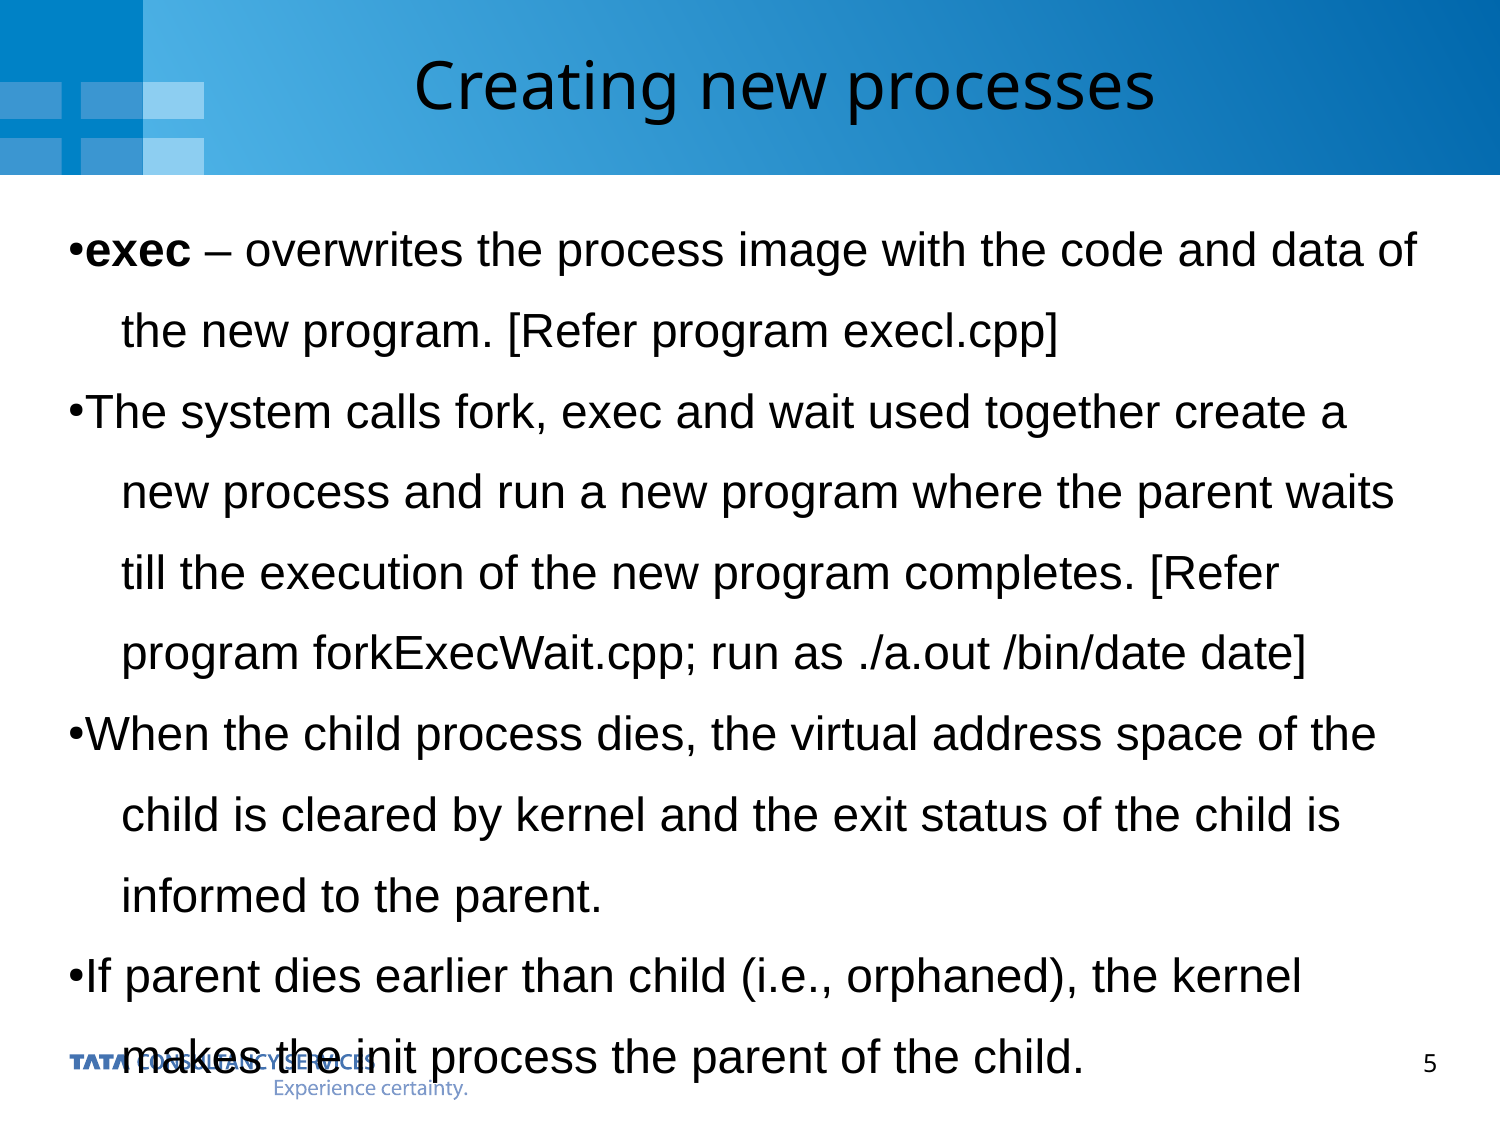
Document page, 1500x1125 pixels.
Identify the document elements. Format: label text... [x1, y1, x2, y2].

text_box exec – overwrites the process image with the code and data of the new program. [Refer program execl.cpp] The system calls fork, exec and wait used together create a new process and run a new program where the parent waits till the execution of the new program completes. [Refer program forkExecWait.cpp; run as ./a.out /bin/date date] When the child process dies, the virtual address space of the child is cleared by kernel and the exit status of the child is informed to the parent. If parent dies earlier than child (i.e., orphaned), the kernel makes the init process the parent of the child. [35, 188, 1465, 1058]
text_box Creating new processes [224, 11, 1347, 154]
